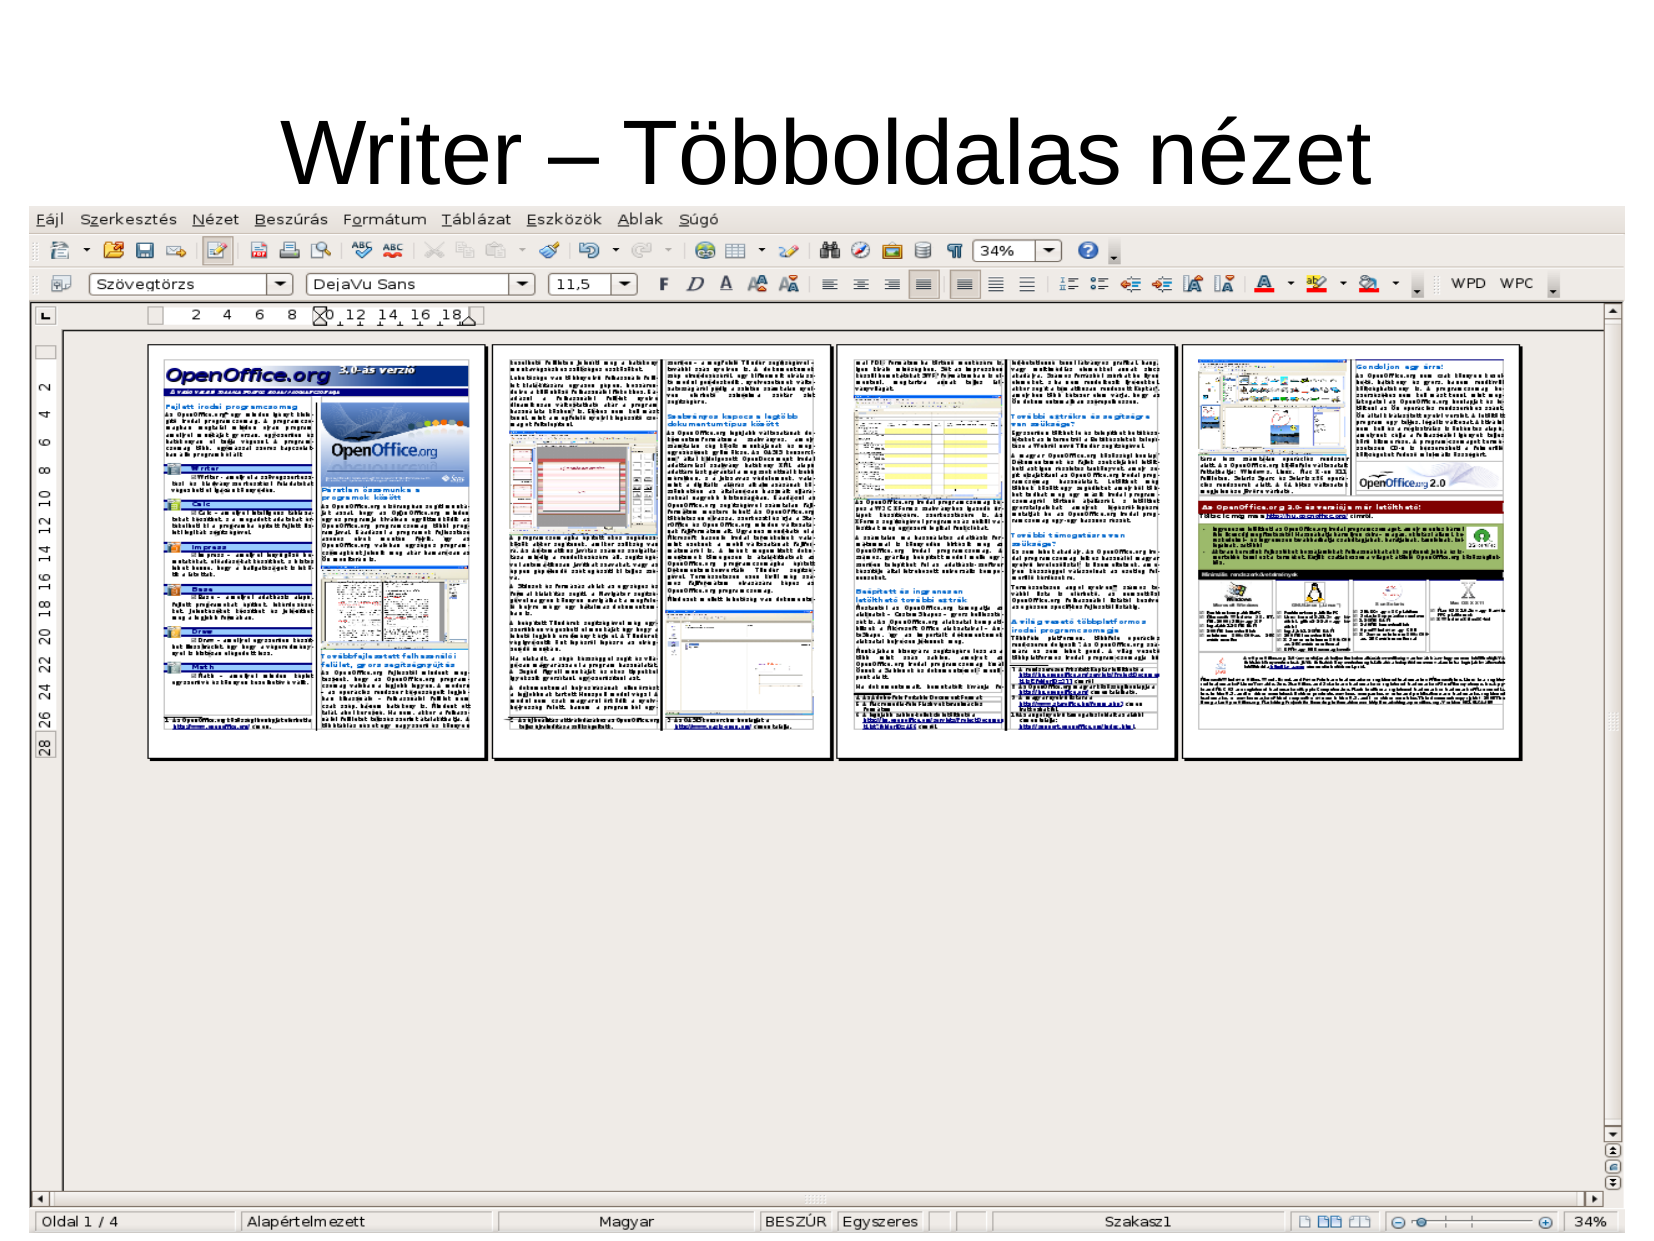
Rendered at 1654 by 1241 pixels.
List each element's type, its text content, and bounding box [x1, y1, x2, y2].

title Writer – Többoldalas nézet [82, 56, 1571, 206]
picture [29, 206, 1625, 1233]
